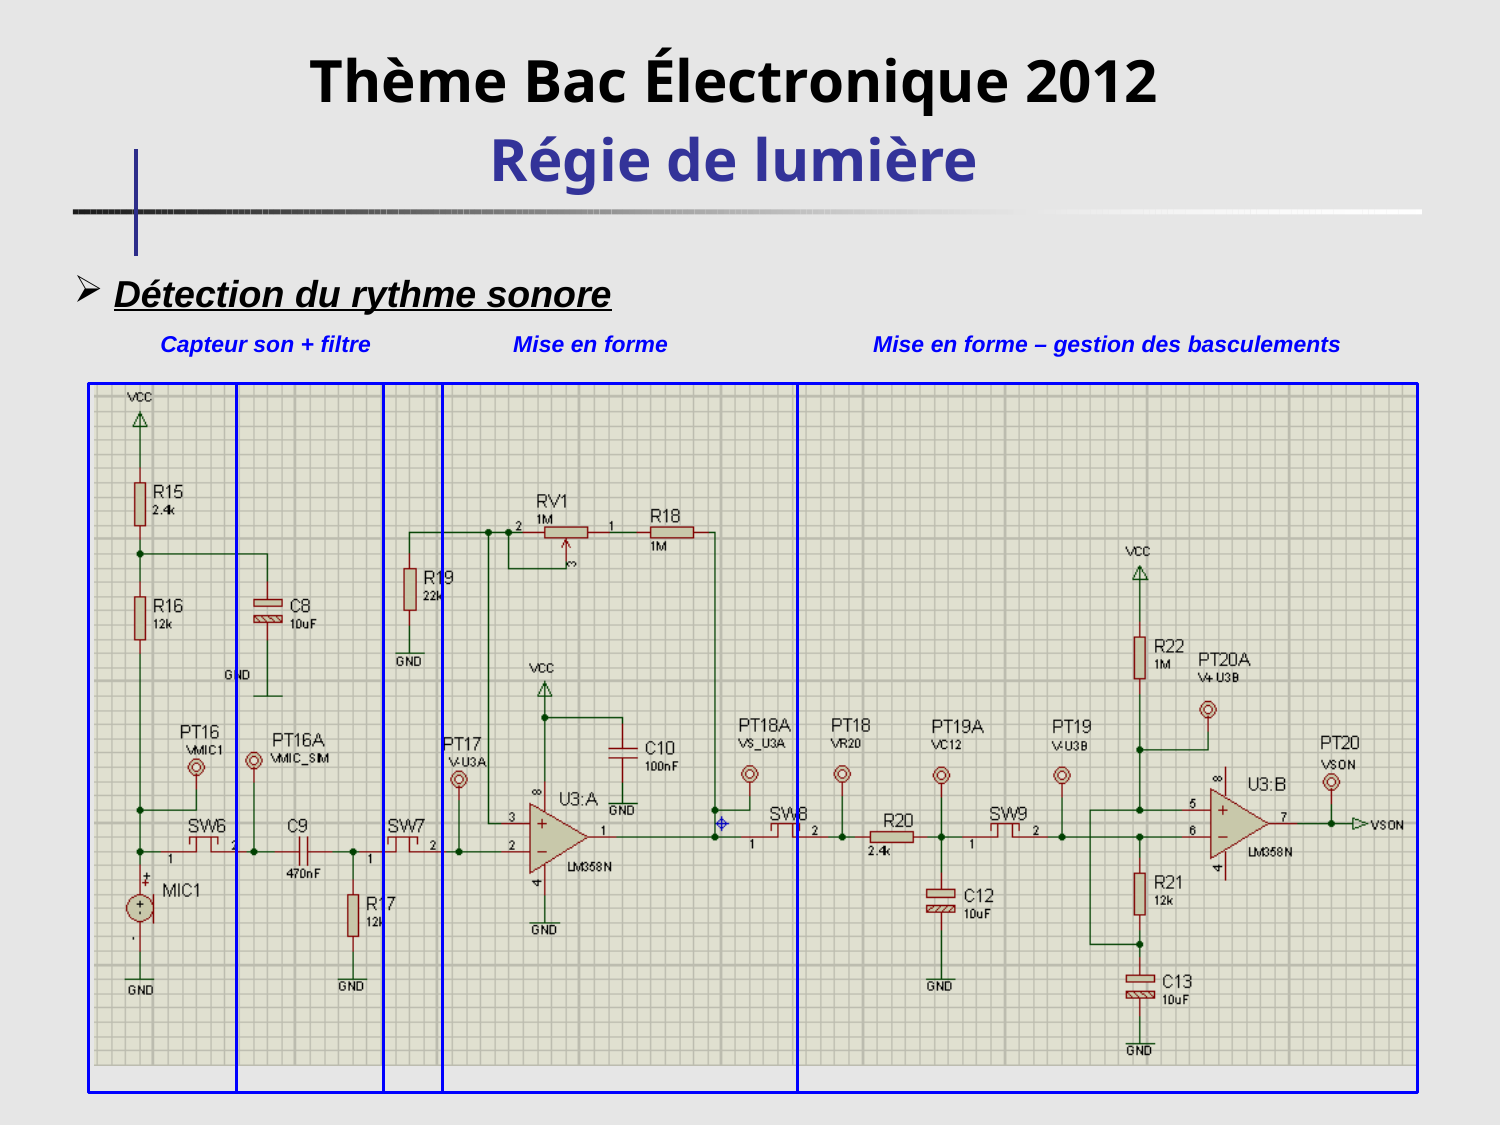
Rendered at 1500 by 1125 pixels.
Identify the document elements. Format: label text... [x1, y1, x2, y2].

text_box [138, 209, 1422, 215]
text_box Mise en forme [383, 324, 798, 366]
picture [385, 385, 441, 1066]
picture [799, 385, 1416, 1066]
picture [94, 385, 235, 1066]
text_box [72, 209, 134, 215]
picture [238, 385, 382, 1066]
picture [444, 385, 796, 1066]
text_box Capteur son + filtre [88, 324, 383, 366]
text_box Thème Bac Électronique 2012 Régie de lumière [263, 32, 1206, 190]
text_box Détection du rythme sonore [59, 265, 1447, 366]
text_box Mise en forme – gestion des basculements [797, 324, 1418, 384]
